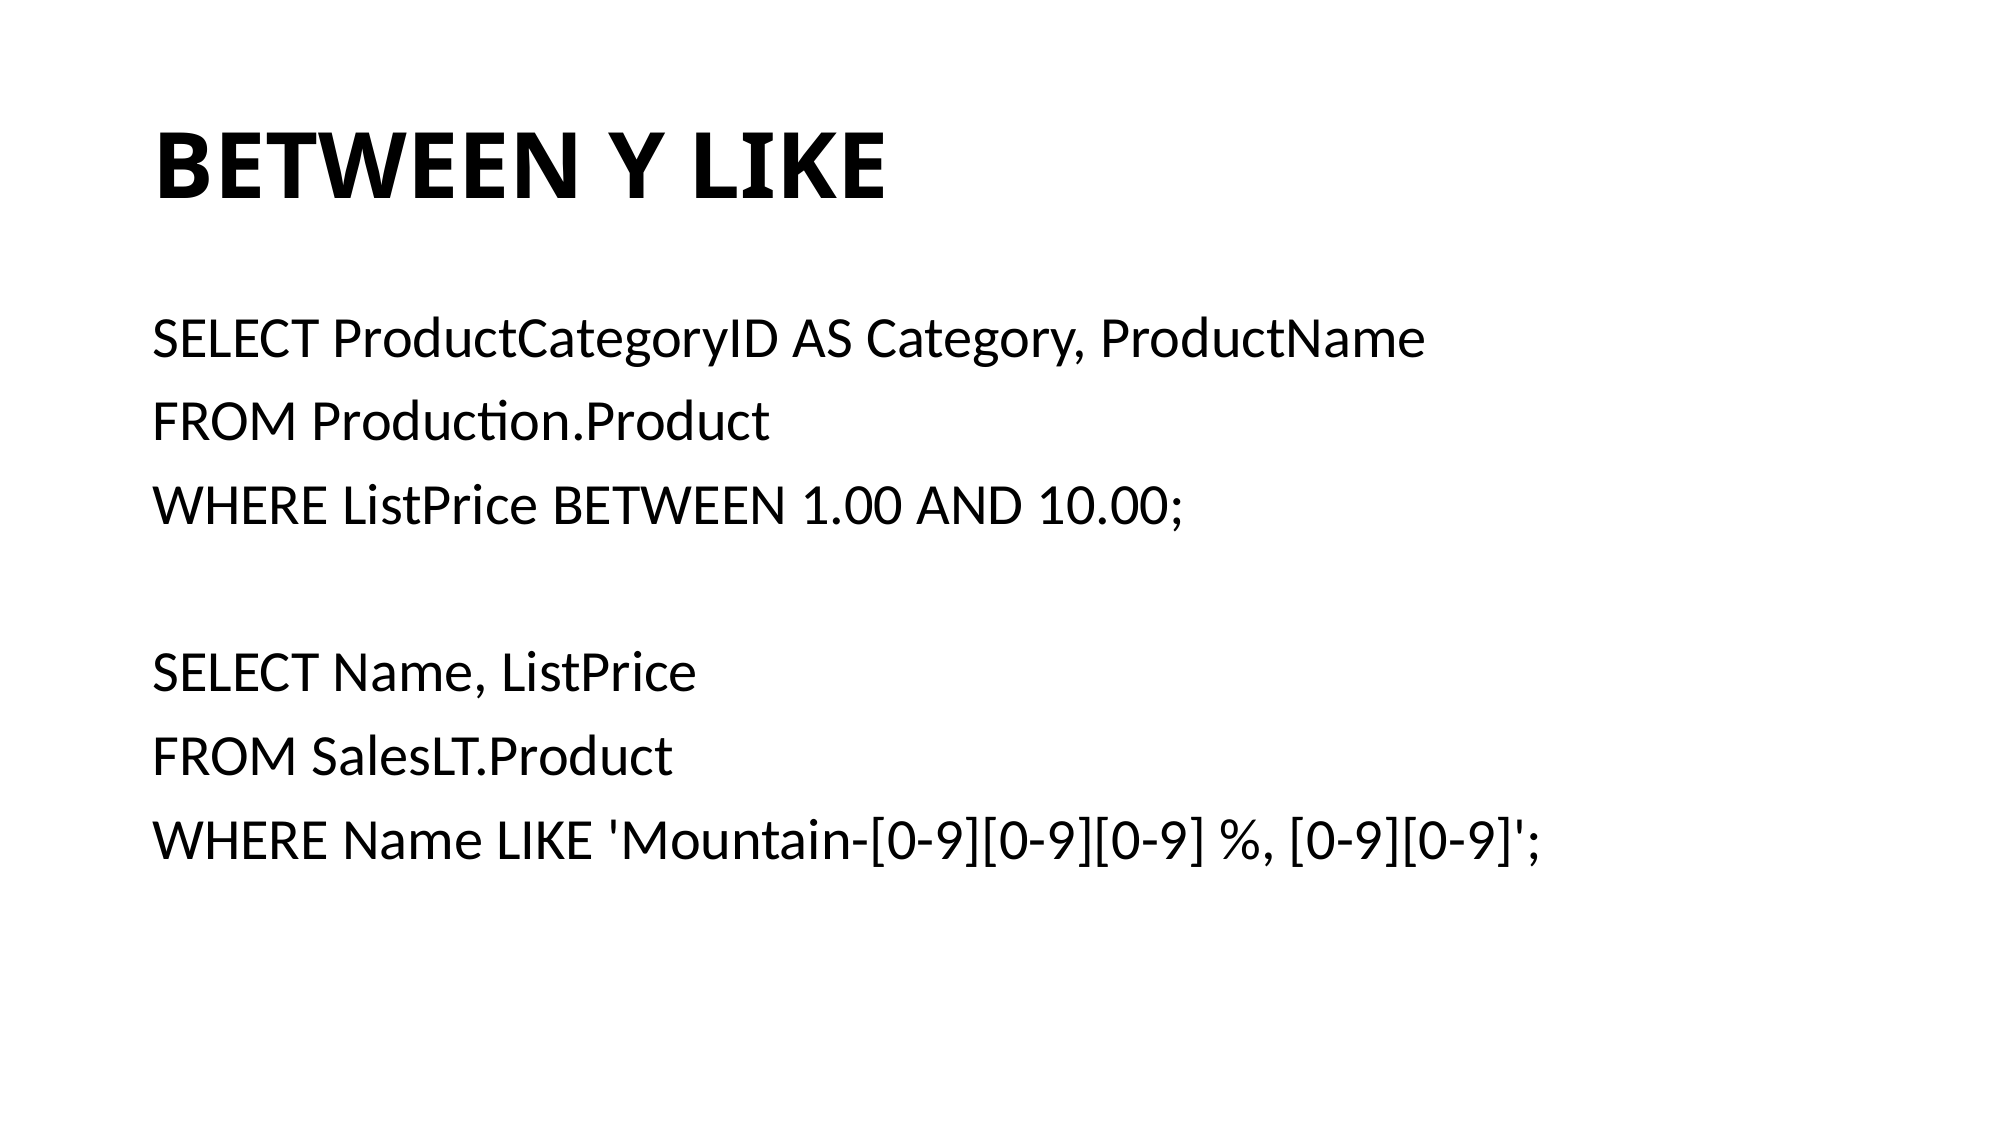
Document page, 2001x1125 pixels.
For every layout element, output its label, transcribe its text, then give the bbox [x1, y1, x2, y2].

title BETWEEN Y LIKE [137, 59, 1863, 278]
list SELECT ProductCategoryID AS Category, ProductName FROM Production.Product WHERE ListPrice BETWEEN 1.00 AND 10.00; SELECT Name, ListPrice FROM SalesLT.Product WHERE Name LIKE 'Mountain-[0-9][0-9][0-9] %, [0-9][0-9]'; [137, 299, 1863, 1014]
